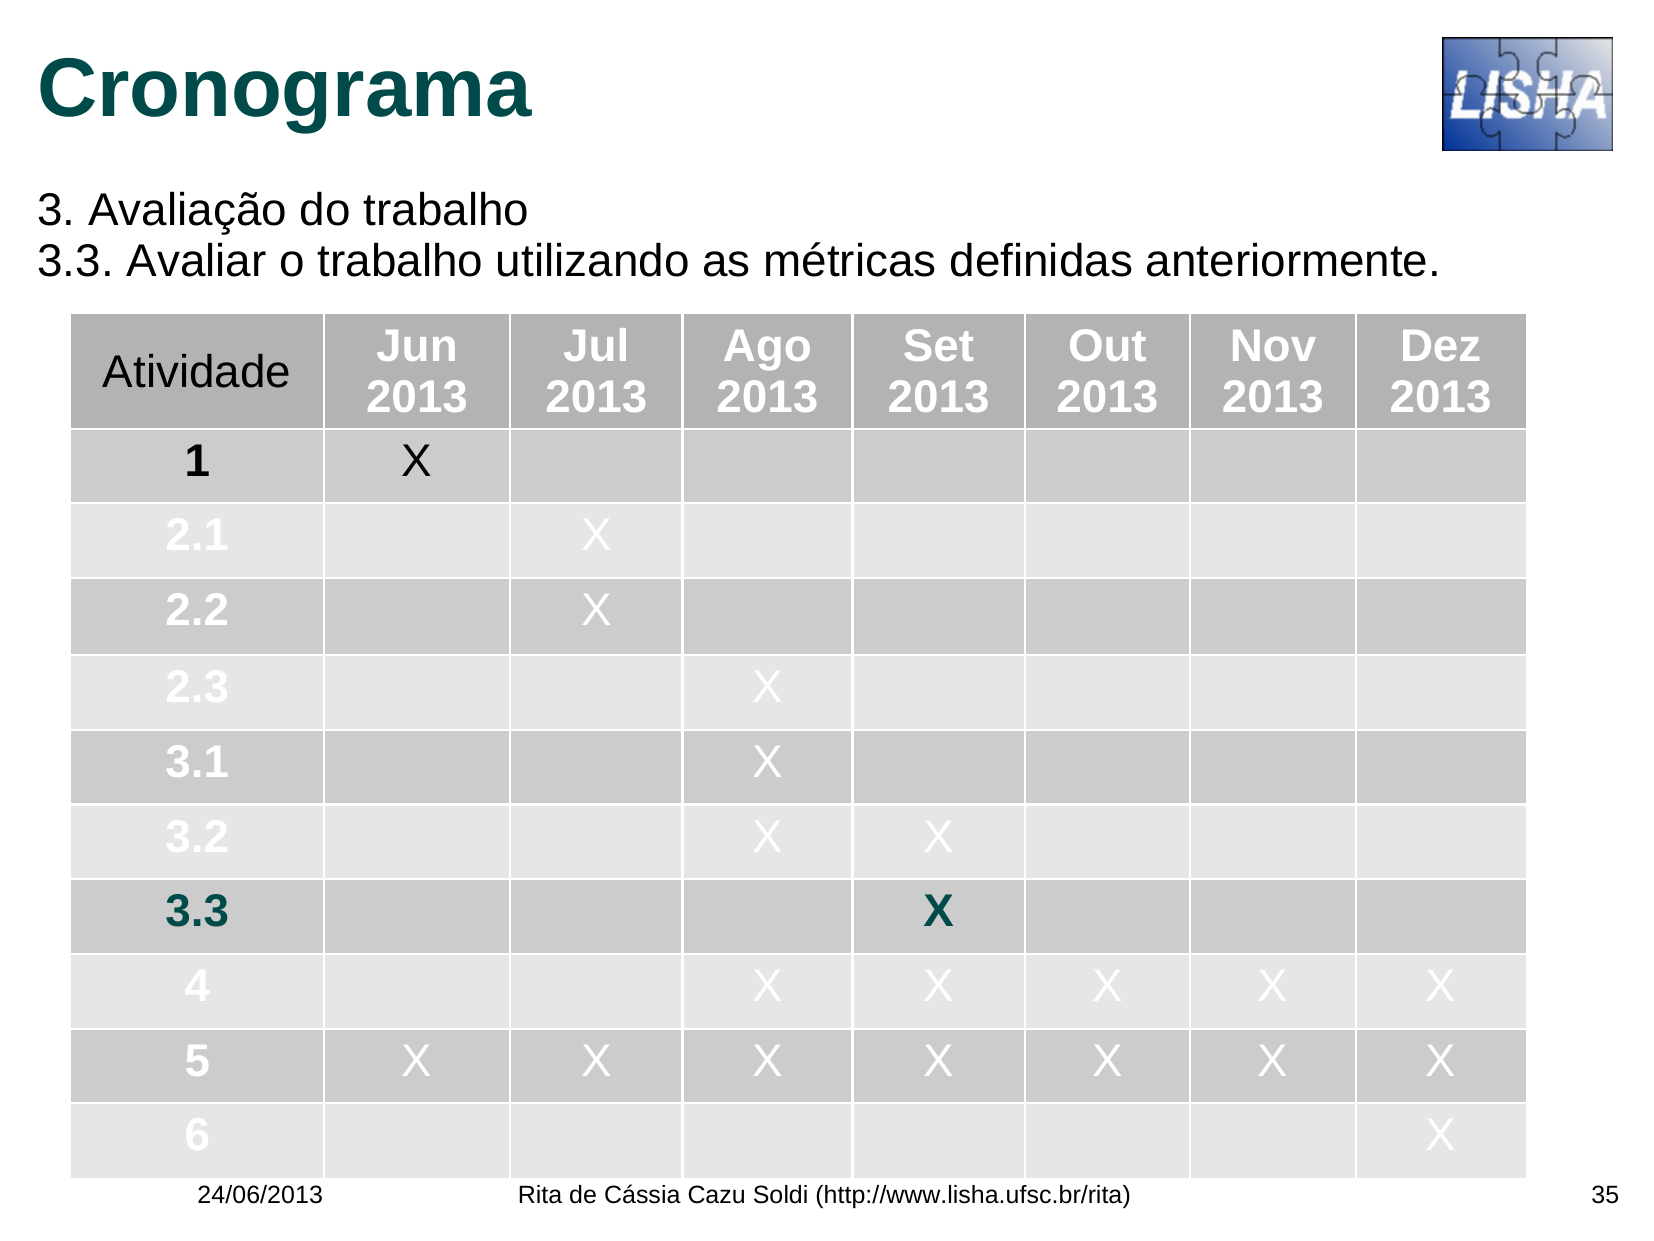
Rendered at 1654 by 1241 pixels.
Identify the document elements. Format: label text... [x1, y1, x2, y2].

table_cell X [684, 955, 851, 1028]
table_cell [1026, 880, 1189, 953]
table_cell [1357, 504, 1526, 577]
table_cell 5 [71, 1030, 323, 1102]
table_cell [854, 731, 1024, 803]
table_cell [511, 731, 681, 803]
table_cell X [684, 1030, 851, 1102]
table_header Set 2013 [854, 314, 1024, 428]
table_cell X [854, 880, 1024, 953]
table_cell [1191, 880, 1355, 953]
table_cell X [684, 731, 851, 803]
list 3. Avaliação do trabalho 3.3. Avaliar o trabalho utilizando as métricas definidas anteriormente. [37, 183, 1613, 298]
table_cell [1191, 579, 1355, 654]
table_cell 6 [71, 1104, 323, 1178]
table_header Jul 2013 [511, 314, 681, 428]
table_cell [325, 955, 509, 1028]
table_cell X [854, 806, 1024, 878]
table_cell 3.2 [71, 806, 323, 878]
table_cell [684, 880, 851, 953]
table_cell [684, 430, 851, 502]
table_cell 2.1 [71, 504, 323, 577]
table_cell [1026, 579, 1189, 654]
table_cell X [511, 579, 681, 654]
table_cell 4 [71, 955, 323, 1028]
table_cell [511, 430, 681, 502]
table_cell X [1026, 1030, 1189, 1102]
table_cell [1357, 430, 1526, 502]
table_header Jun 2013 [325, 314, 509, 428]
table_cell [1191, 806, 1355, 878]
table_cell X [1191, 955, 1355, 1028]
table_cell [1191, 656, 1355, 729]
table_cell [1026, 430, 1189, 502]
table_header Nov 2013 [1191, 314, 1355, 428]
table_cell [1191, 1104, 1355, 1178]
table_cell [511, 1104, 681, 1178]
table_cell [854, 656, 1024, 729]
table_cell [325, 731, 509, 803]
table_header Atividade [71, 314, 323, 428]
table_cell [325, 656, 509, 729]
table_cell [325, 1104, 509, 1178]
table_cell 3.3 [71, 880, 323, 953]
table_cell [684, 1104, 851, 1178]
table_cell [511, 955, 681, 1028]
table_cell [1191, 430, 1355, 502]
table_cell X [1357, 1104, 1526, 1178]
table_cell X [684, 656, 851, 729]
table_cell X [511, 1030, 681, 1102]
table_cell [325, 806, 509, 878]
table_cell X [684, 806, 851, 878]
table_cell [1026, 731, 1189, 803]
table_cell X [1191, 1030, 1355, 1102]
table_header Out 2013 [1026, 314, 1189, 428]
table_cell [325, 504, 509, 577]
table_cell [854, 504, 1024, 577]
table_header Ago 2013 [684, 314, 851, 428]
table_cell X [854, 1030, 1024, 1102]
table_cell 2.3 [71, 656, 323, 729]
table_cell [1357, 806, 1526, 878]
table_cell 3.1 [71, 731, 323, 803]
table_cell [1026, 504, 1189, 577]
table_cell X [1357, 1030, 1526, 1102]
table_cell [1191, 731, 1355, 803]
table_cell 2.2 [71, 579, 323, 654]
table_cell [684, 504, 851, 577]
title Cronograma [37, 37, 1426, 151]
table_cell X [854, 955, 1024, 1028]
table_cell X [1357, 955, 1526, 1028]
table_cell X [1026, 955, 1189, 1028]
table_cell [684, 579, 851, 654]
table_cell [1357, 656, 1526, 729]
table_cell X [325, 430, 509, 502]
table_cell [1026, 656, 1189, 729]
table_cell [1357, 579, 1526, 654]
table_cell X [325, 1030, 509, 1102]
table_cell [325, 880, 509, 953]
table_cell [1026, 1104, 1189, 1178]
table_cell [511, 656, 681, 729]
table_cell [854, 430, 1024, 502]
table_cell [511, 880, 681, 953]
table_cell [511, 806, 681, 878]
table_cell 1 [71, 430, 323, 502]
table_cell [1357, 731, 1526, 803]
table_cell [1026, 806, 1189, 878]
table_cell X [511, 504, 681, 577]
table_header Dez 2013 [1357, 314, 1526, 428]
table_cell [854, 579, 1024, 654]
picture [1442, 37, 1613, 151]
table_cell [1191, 504, 1355, 577]
table_cell [854, 1104, 1024, 1178]
table_cell [325, 579, 509, 654]
table_cell [1357, 880, 1526, 953]
